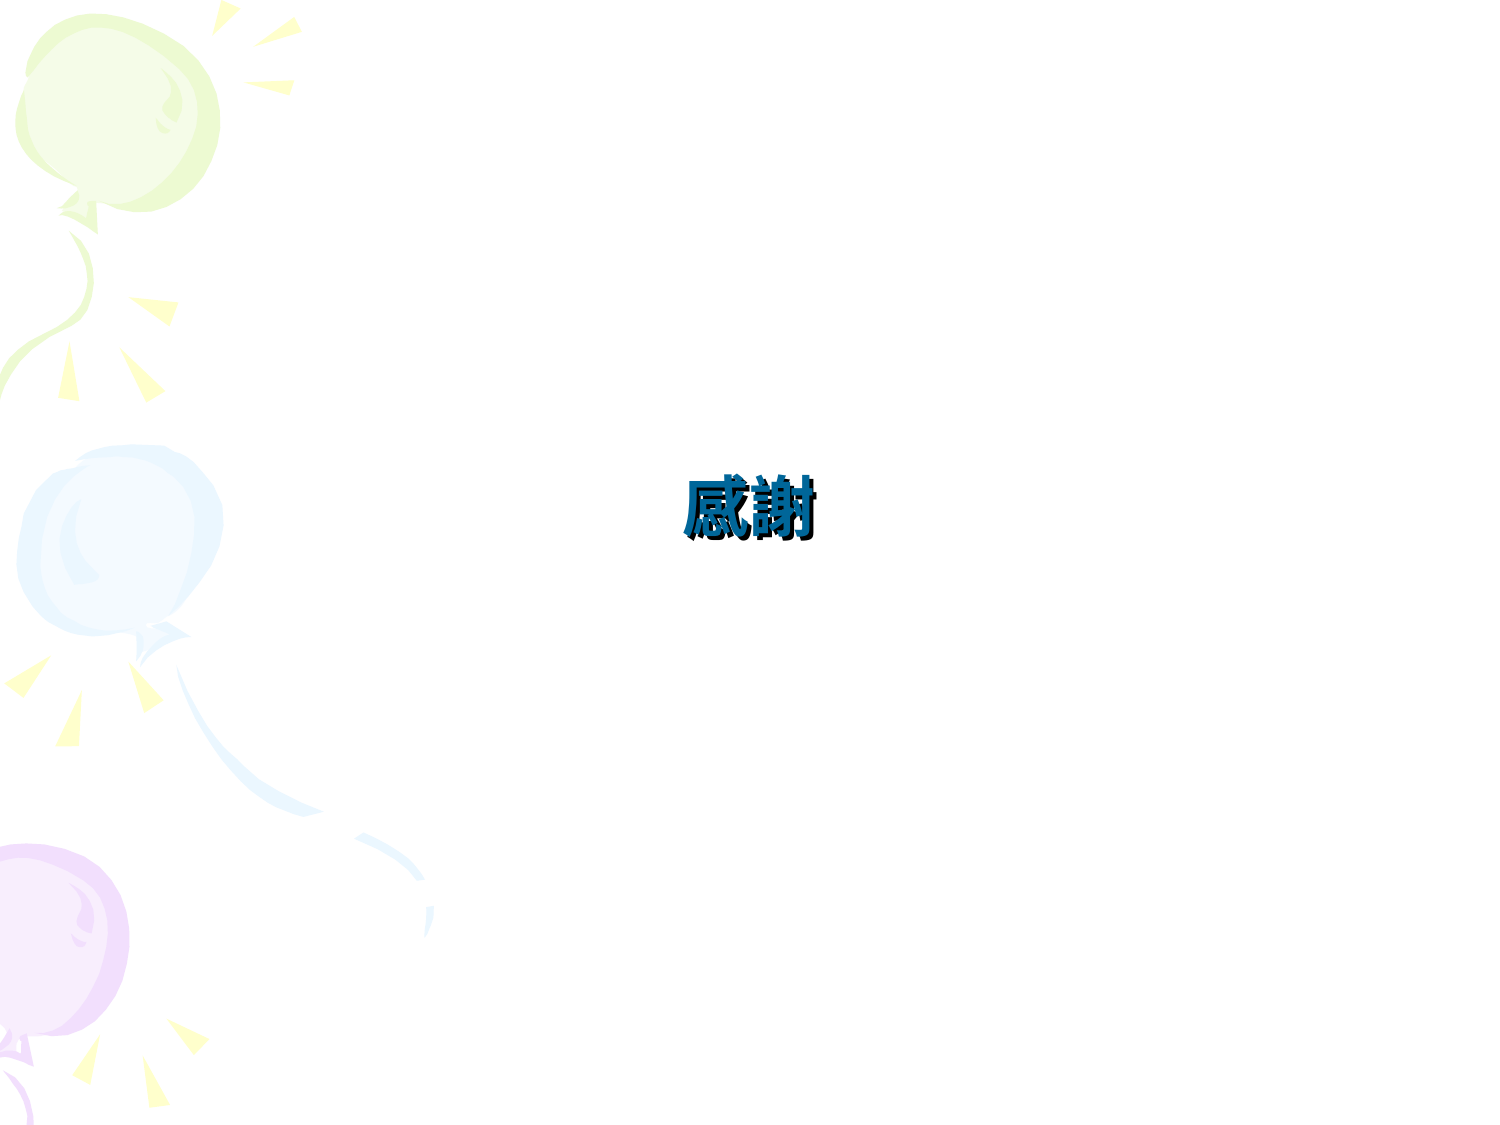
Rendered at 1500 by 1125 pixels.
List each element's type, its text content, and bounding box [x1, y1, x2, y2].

subtitle 感謝 [72, 16, 1426, 994]
